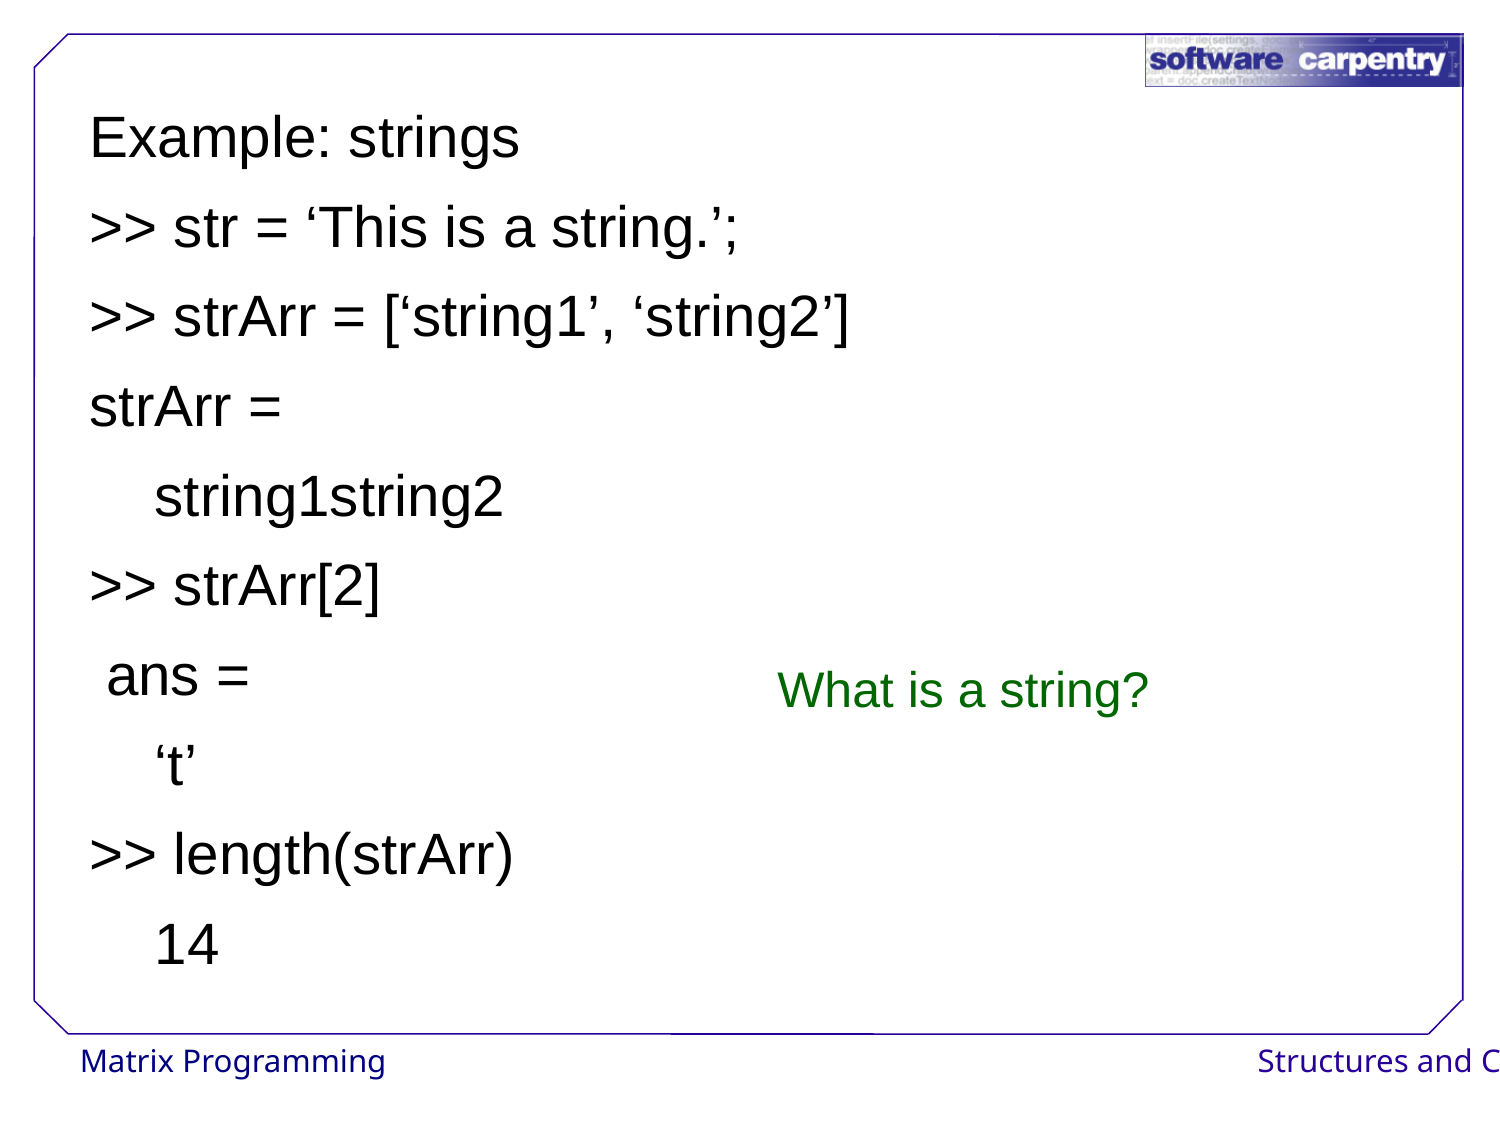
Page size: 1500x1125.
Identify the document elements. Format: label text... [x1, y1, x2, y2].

picture [1145, 33, 1464, 87]
list Example: strings >> str = ‘This is a string.’; >> strArr = [‘string1’, ‘string2’] strArr = string1string2 >> strArr[2] ans = ‘t’ >> length(strArr) 14 [75, 99, 1425, 1013]
text_box What is a string? [762, 649, 1188, 725]
